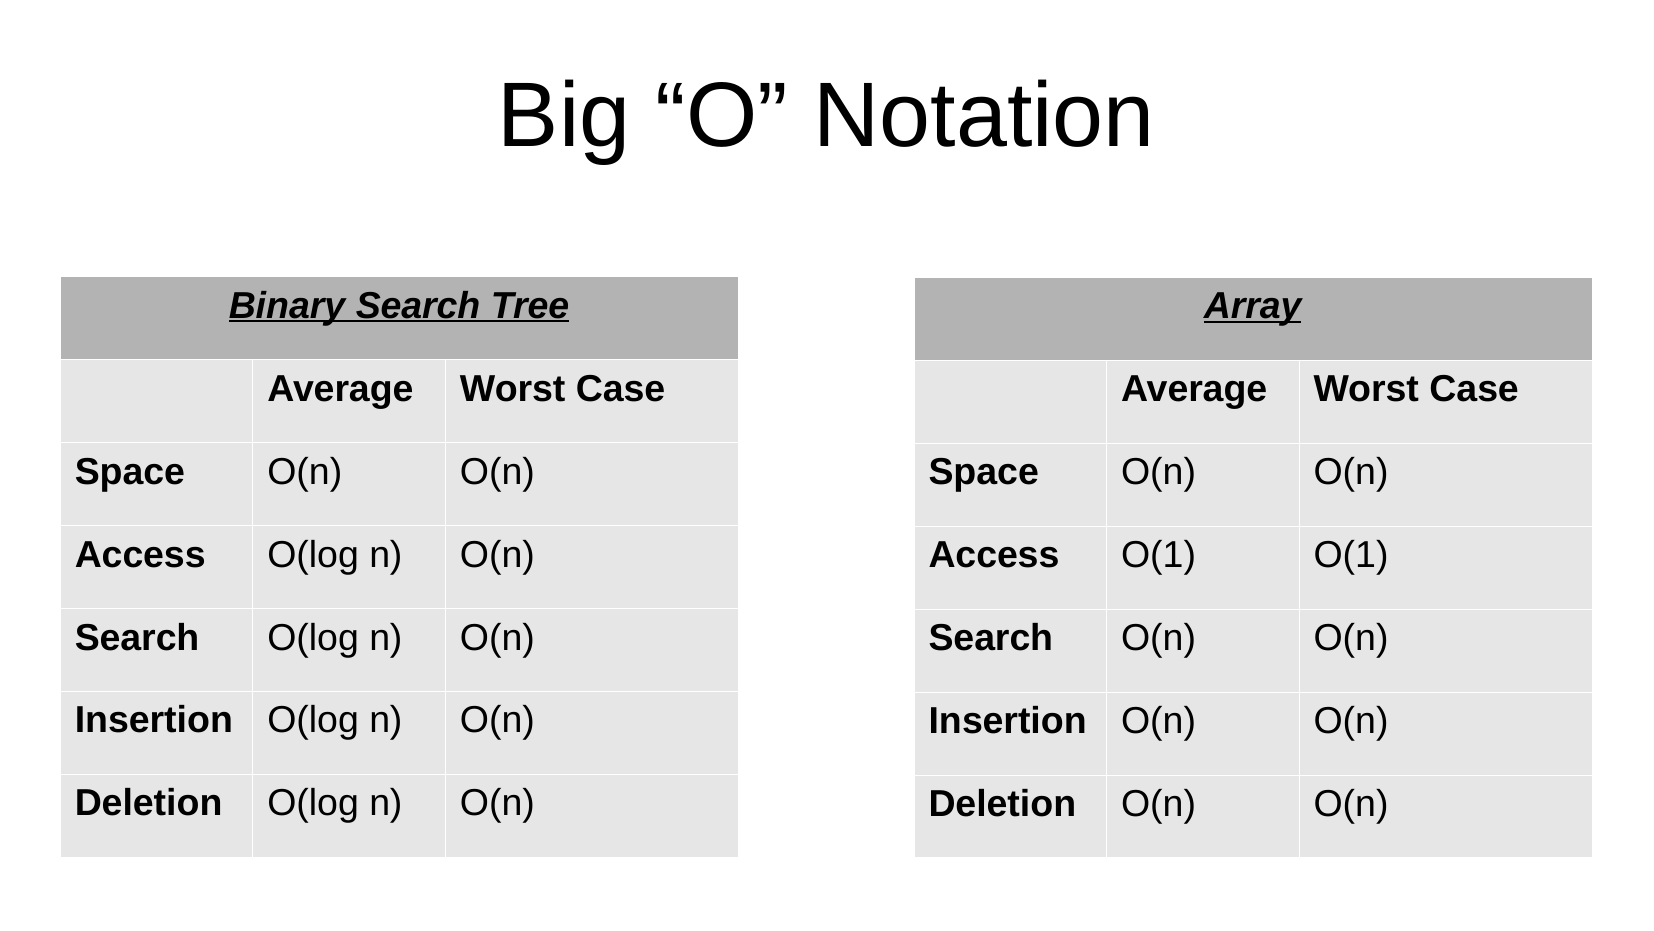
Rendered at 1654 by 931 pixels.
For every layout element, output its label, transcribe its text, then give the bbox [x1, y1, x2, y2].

table_cell Average [253, 360, 445, 442]
table_cell O(1) [1300, 527, 1592, 609]
table_cell O(log n) [253, 775, 445, 857]
table_cell O(n) [1300, 693, 1592, 775]
title Big “O” Notation [82, 37, 1571, 193]
table_cell O(n) [253, 443, 445, 525]
table_cell O(n) [446, 443, 738, 525]
table_cell [915, 361, 1106, 443]
table_cell Insertion [61, 692, 252, 774]
table_cell Access [915, 527, 1106, 609]
table_cell O(n) [1107, 693, 1299, 775]
table_cell Deletion [61, 775, 252, 857]
table_header Binary Search Tree [61, 277, 738, 359]
table_cell O(log n) [253, 609, 445, 691]
table_cell O(n) [446, 692, 738, 774]
table_cell O(n) [1107, 610, 1299, 692]
table_cell Access [61, 526, 252, 608]
table_cell O(n) [1300, 444, 1592, 526]
table_cell O(1) [1107, 527, 1299, 609]
table_cell O(n) [1107, 444, 1299, 526]
table_cell Insertion [915, 693, 1106, 775]
table_cell Worst Case [1300, 361, 1592, 443]
table_cell O(n) [446, 775, 738, 857]
table_cell [61, 360, 252, 442]
table_cell Deletion [915, 776, 1106, 857]
table_cell O(n) [1300, 776, 1592, 857]
table_cell Average [1107, 361, 1299, 443]
table_cell Search [915, 610, 1106, 692]
table_cell Search [61, 609, 252, 691]
table_cell Space [61, 443, 252, 525]
table_cell O(log n) [253, 692, 445, 774]
table_header Array [915, 278, 1592, 360]
table_cell O(log n) [253, 526, 445, 608]
table_cell O(n) [446, 526, 738, 608]
table_cell Space [915, 444, 1106, 526]
table_cell Worst Case [446, 360, 738, 442]
table_cell O(n) [1300, 610, 1592, 692]
table_cell O(n) [1107, 776, 1299, 857]
table_cell O(n) [446, 609, 738, 691]
